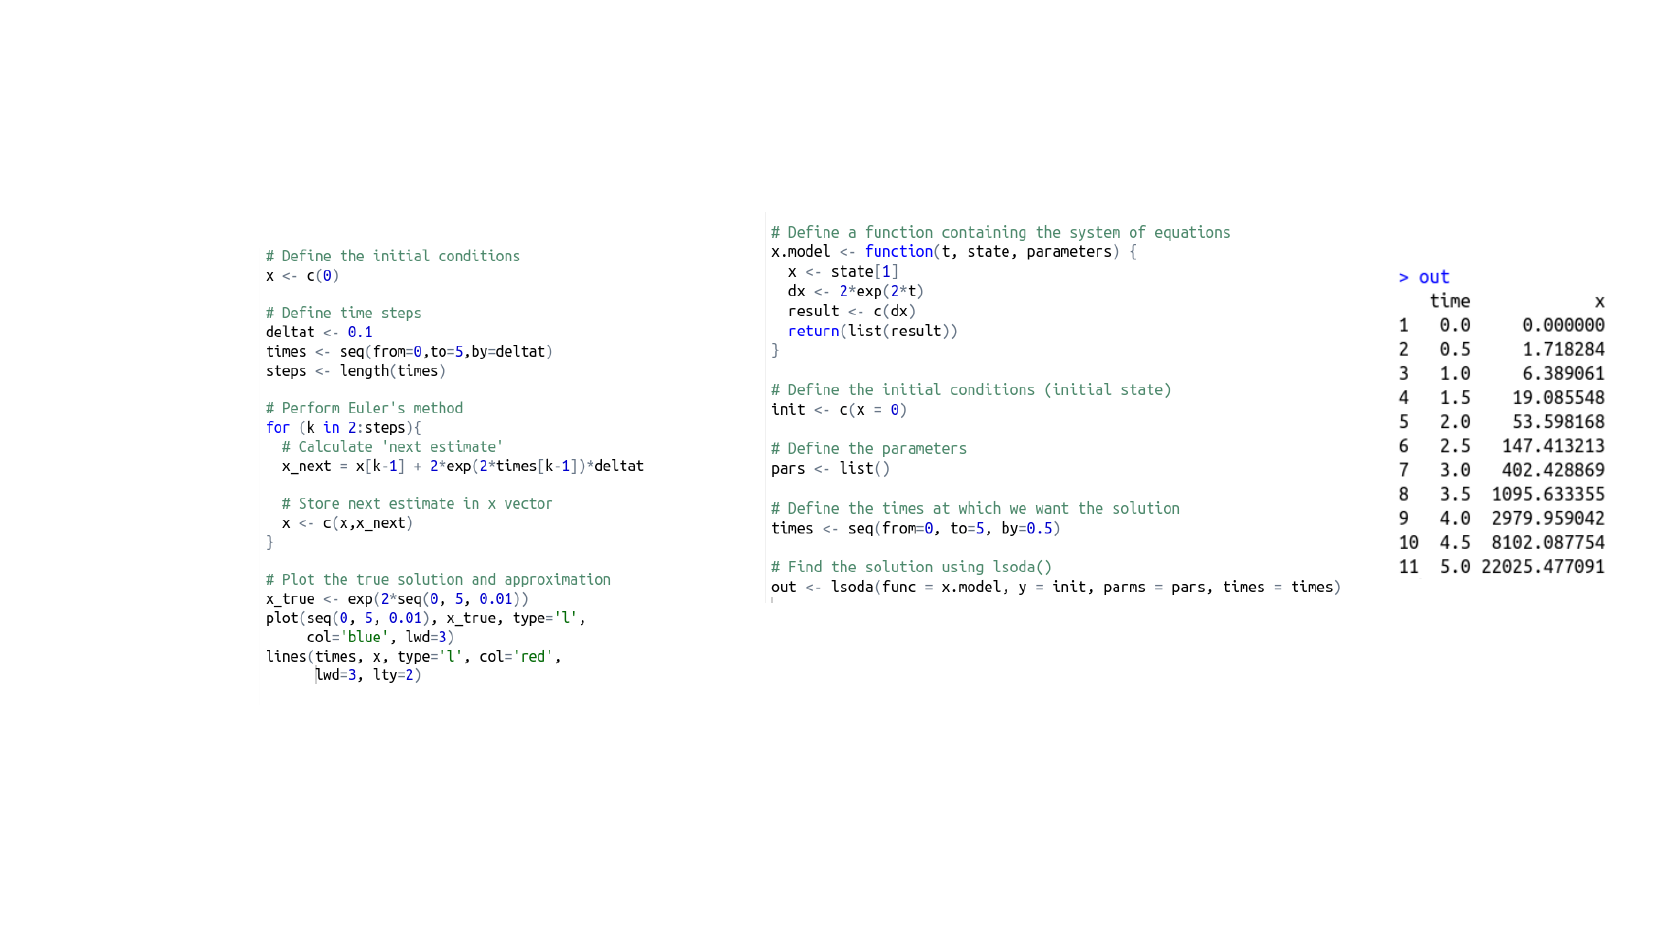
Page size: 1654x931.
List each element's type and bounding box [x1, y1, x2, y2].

picture [259, 248, 662, 705]
picture [765, 212, 1619, 603]
